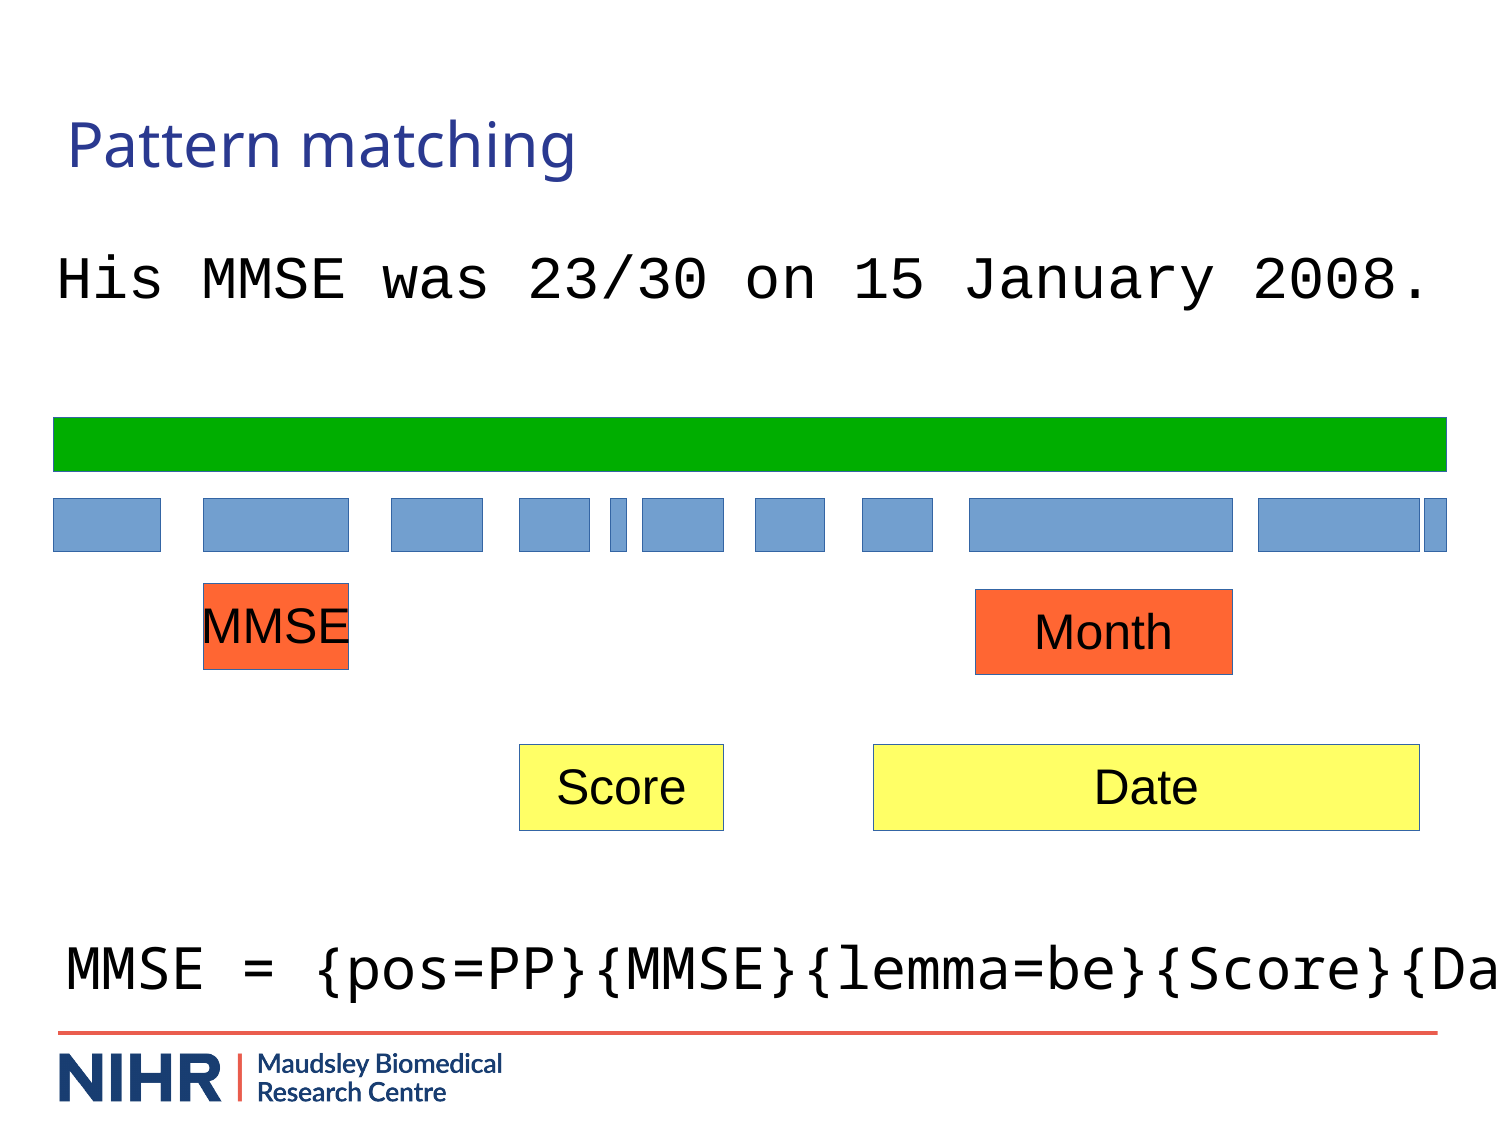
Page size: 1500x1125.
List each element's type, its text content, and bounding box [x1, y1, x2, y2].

text_box MMSE [203, 583, 349, 670]
text_box [642, 498, 724, 552]
title Pattern matching [51, 89, 1449, 223]
text_box [610, 498, 627, 552]
text_box [203, 498, 349, 552]
text_box Date [873, 744, 1420, 831]
text_box [53, 417, 1447, 472]
text_box [53, 498, 161, 552]
text_box [969, 498, 1233, 552]
text_box [862, 498, 933, 552]
text_box [391, 498, 483, 552]
text_box [755, 498, 825, 552]
text_box [519, 498, 590, 552]
text_box His MMSE was 23/30 on 15 January 2008. [41, 241, 1457, 341]
text_box Score [519, 744, 724, 831]
text_box MMSE = {pos=PP}{MMSE}{lemma=be}{Score}{Date} [51, 919, 1447, 1013]
text_box Month [975, 589, 1233, 675]
picture [29, 1018, 531, 1125]
text_box [1424, 498, 1447, 552]
text_box [1258, 498, 1420, 552]
